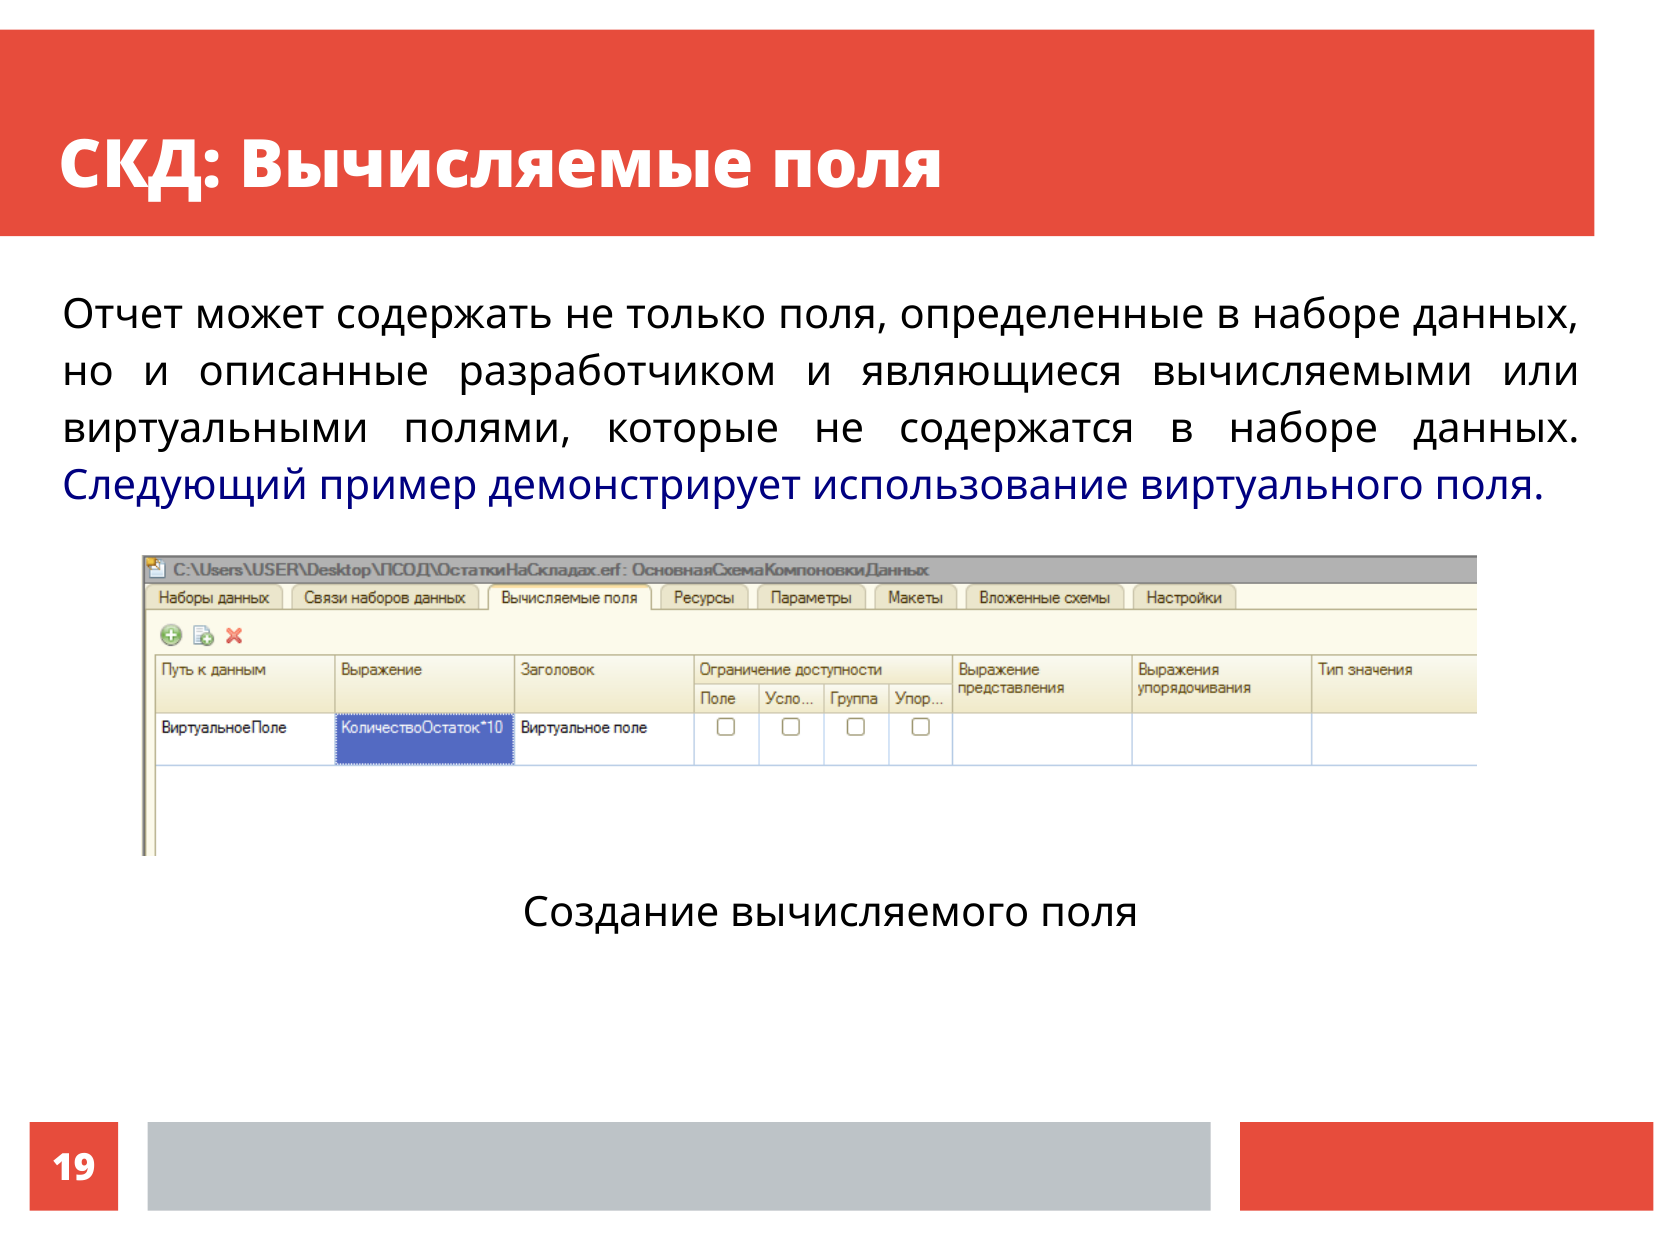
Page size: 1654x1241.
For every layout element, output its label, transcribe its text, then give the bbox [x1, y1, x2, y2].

title СКД: Вычисляемые поля [59, 59, 1595, 207]
text_box Отчет может содержать не только поля, определенные в наборе данных, но и описанные разработчиком и являющиеся вычисляемыми или виртуальными полями, которые не содержатся в наборе данных. Следующий пример демонстрирует использование виртуального поля. [47, 276, 1595, 501]
text_box Создание вычисляемого поля [507, 874, 1418, 942]
picture [141, 555, 1477, 856]
